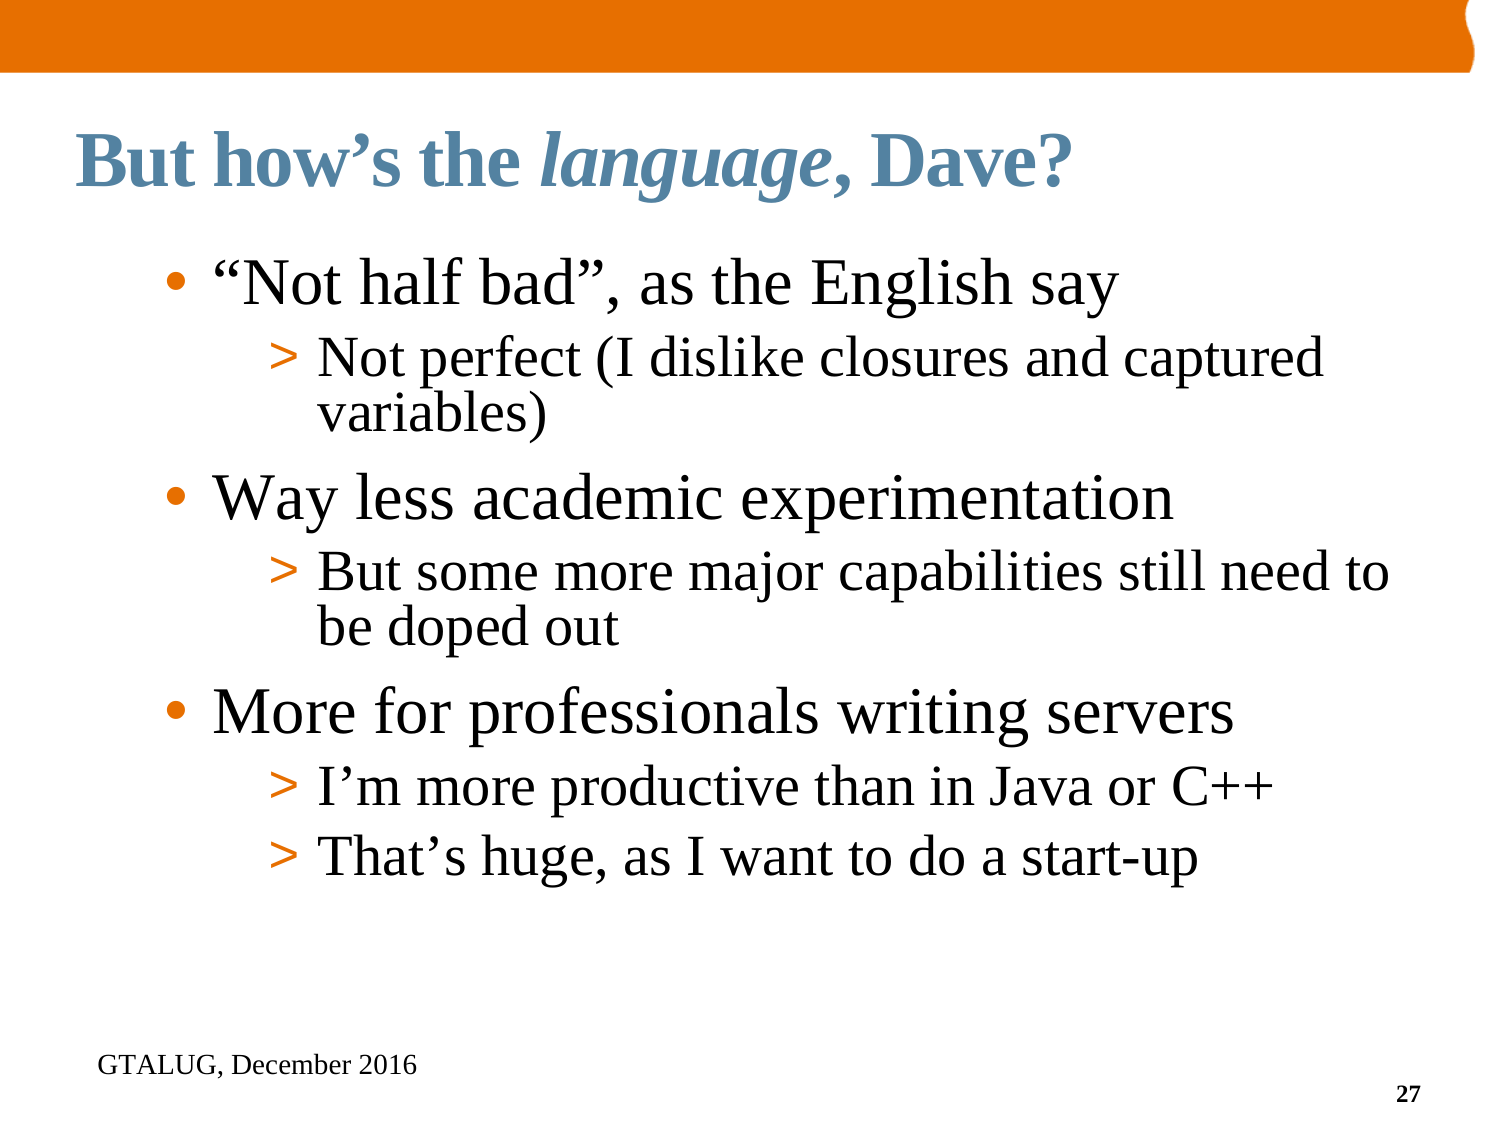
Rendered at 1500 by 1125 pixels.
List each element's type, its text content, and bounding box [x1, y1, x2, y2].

list “Not half bad”, as the English say Not perfect (I dislike closures and captured variables) Way less academic experimentation But some more major capabilities still need to be doped out More for professionals writing servers I’m more productive than in Java or C++ That’s huge, as I want to do a start-up [70, 254, 1408, 1014]
title But how’s the language, Dave? [75, 122, 1438, 228]
picture [0, 0, 1500, 75]
